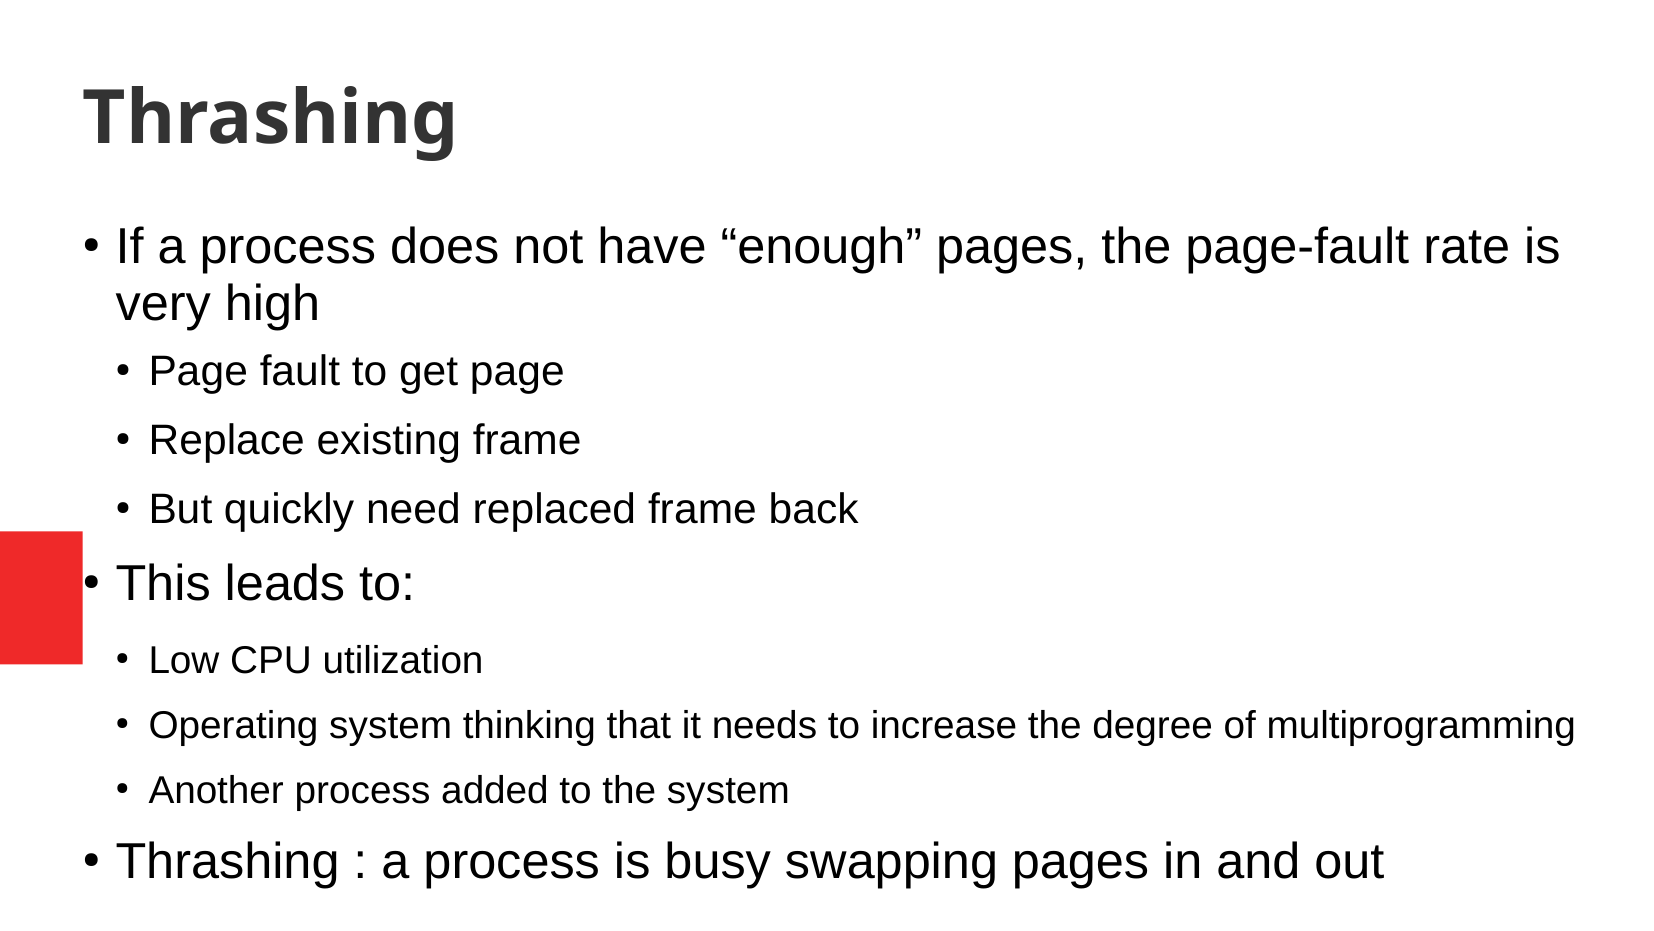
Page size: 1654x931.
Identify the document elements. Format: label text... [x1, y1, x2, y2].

title Thrashing [82, 37, 1571, 193]
list If a process does not have “enough” pages, the page-fault rate is very high Page fault to get page Replace existing frame But quickly need replaced frame back This leads to: Low CPU utilization Operating system thinking that it needs to increase the degree of multiprogramming Another process added to the system Thrashing : a process is busy swapping pages in and out [82, 217, 1595, 910]
